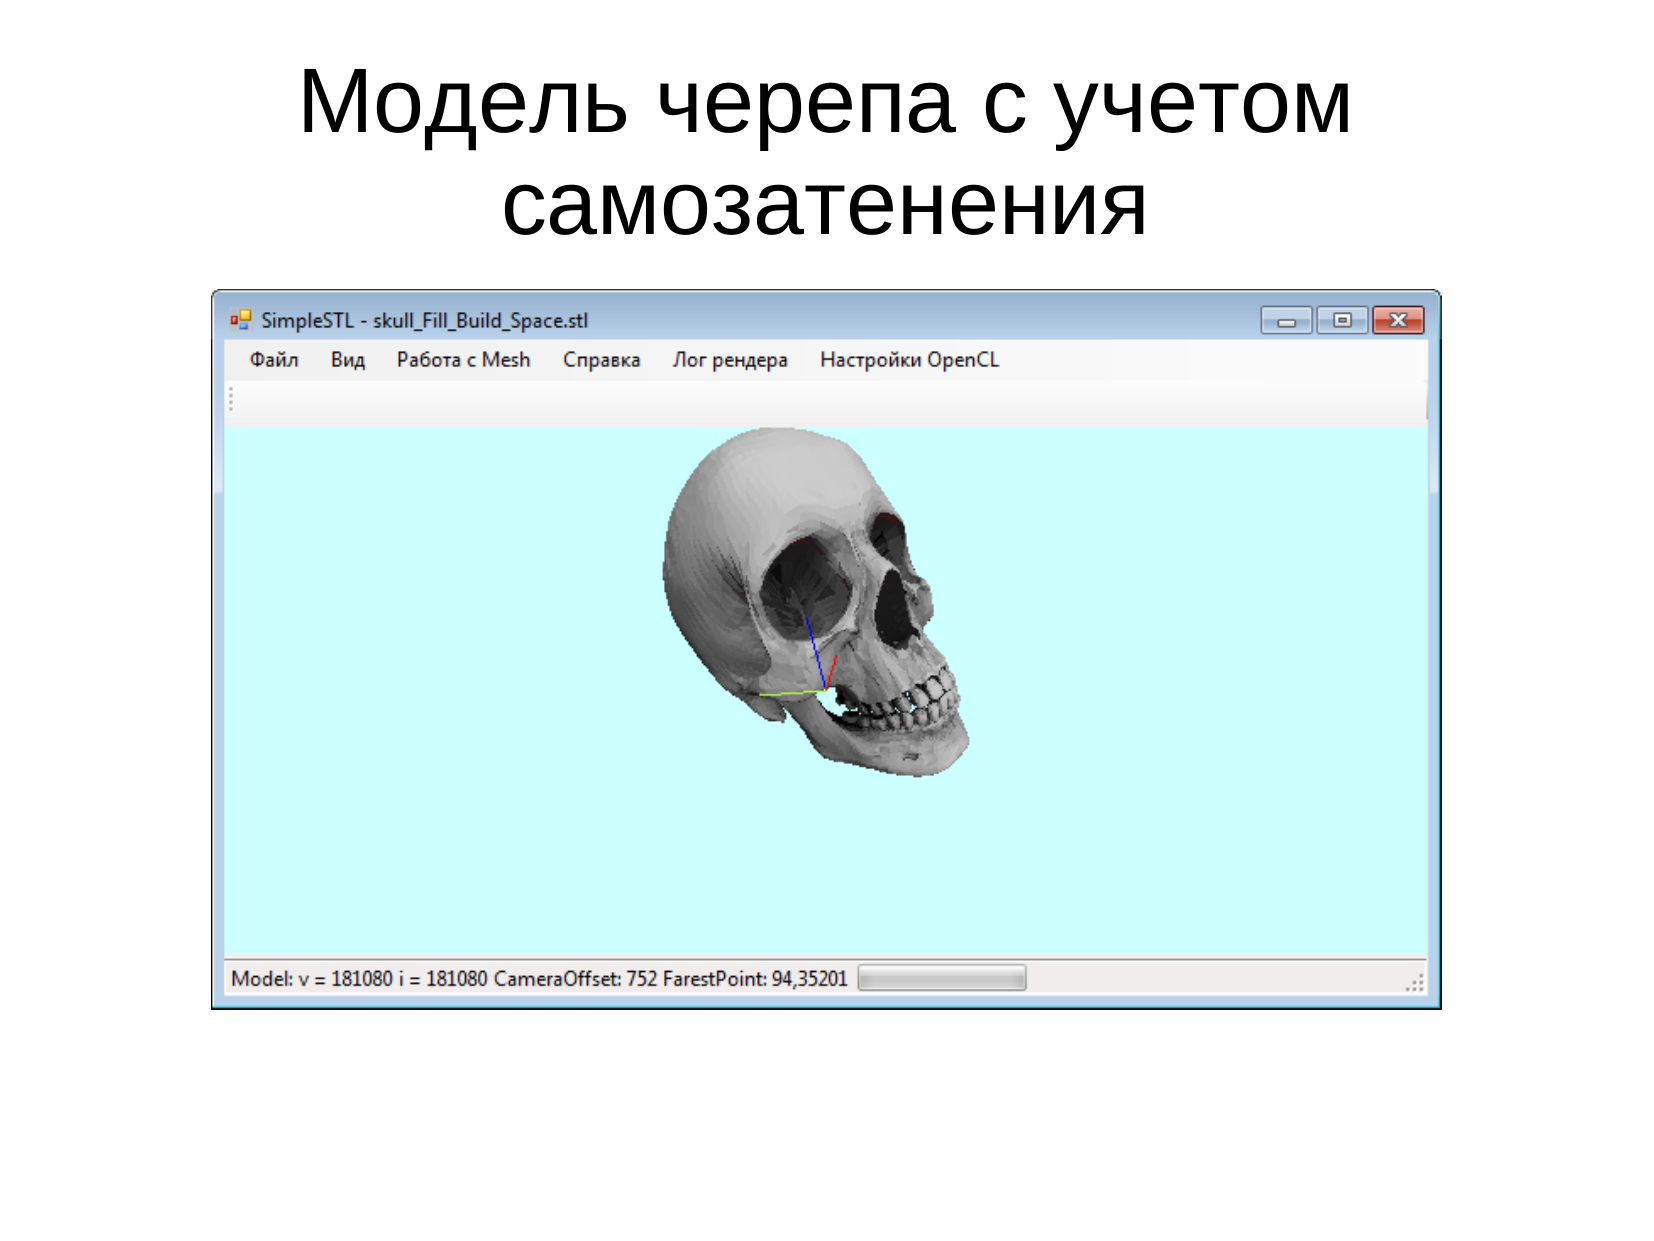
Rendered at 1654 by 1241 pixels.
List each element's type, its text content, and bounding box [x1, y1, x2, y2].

title Модель черепа с учетом самозатенения [82, 49, 1571, 257]
picture [211, 289, 1442, 1010]
